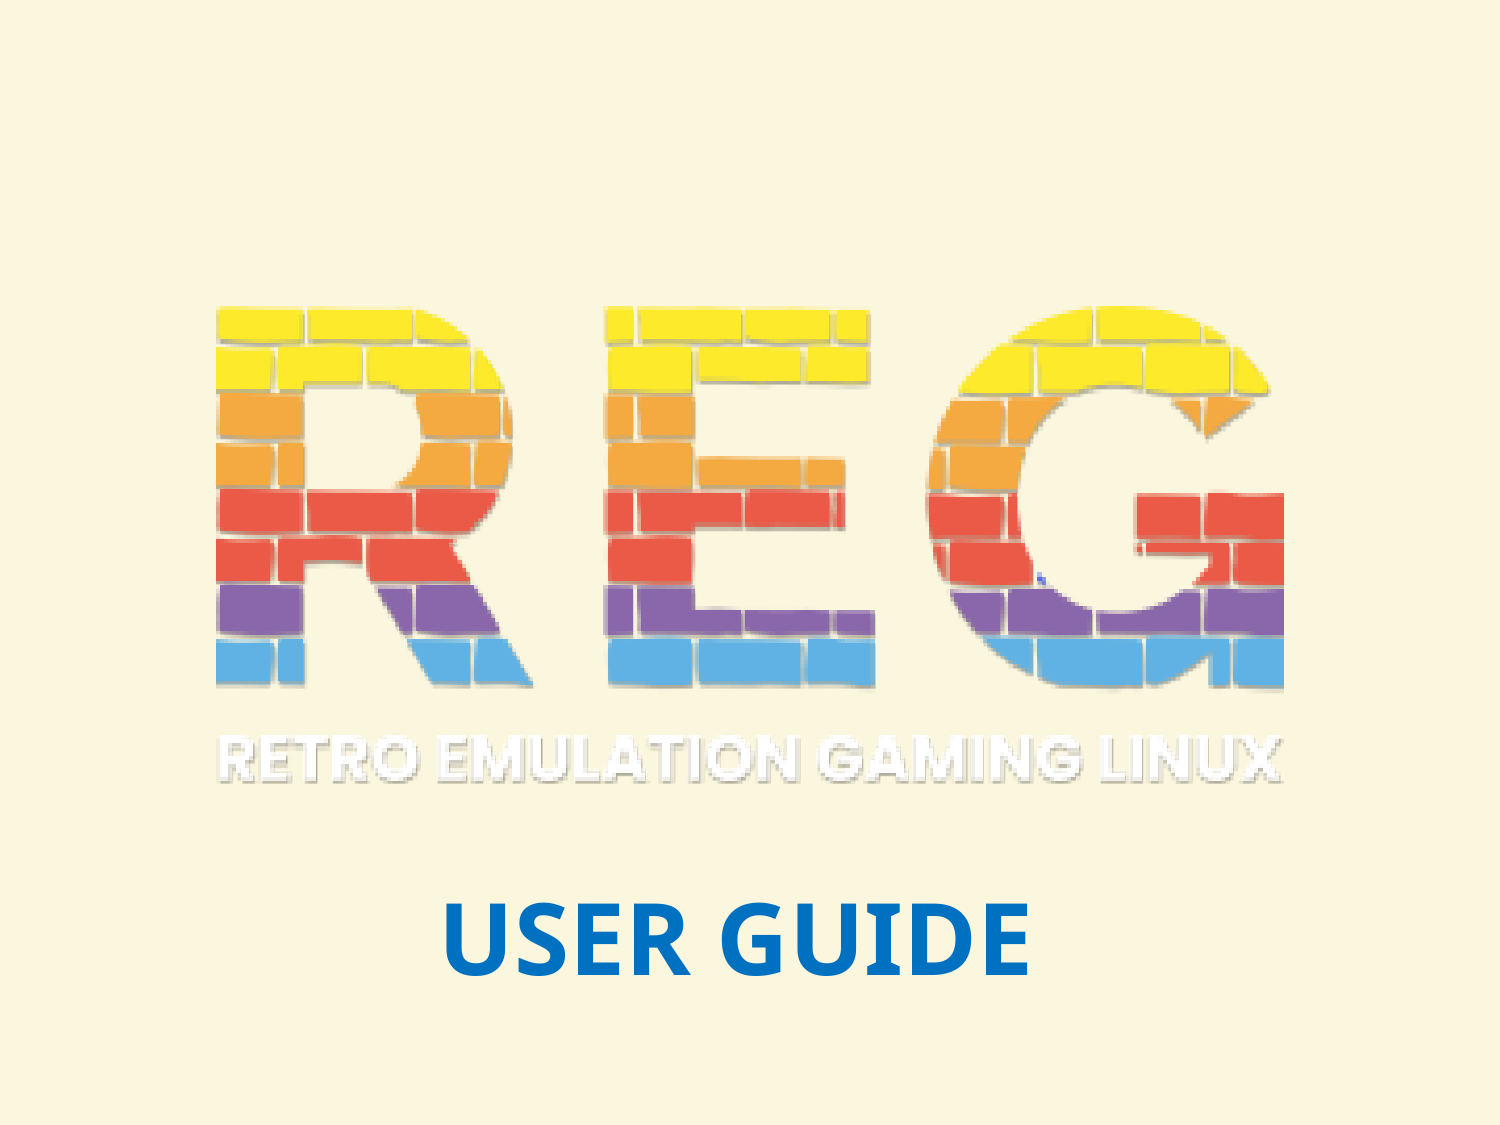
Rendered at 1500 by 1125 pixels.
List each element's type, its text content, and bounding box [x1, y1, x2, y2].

text_box USER GUIDE [424, 861, 1049, 1013]
picture [216, 306, 1284, 819]
